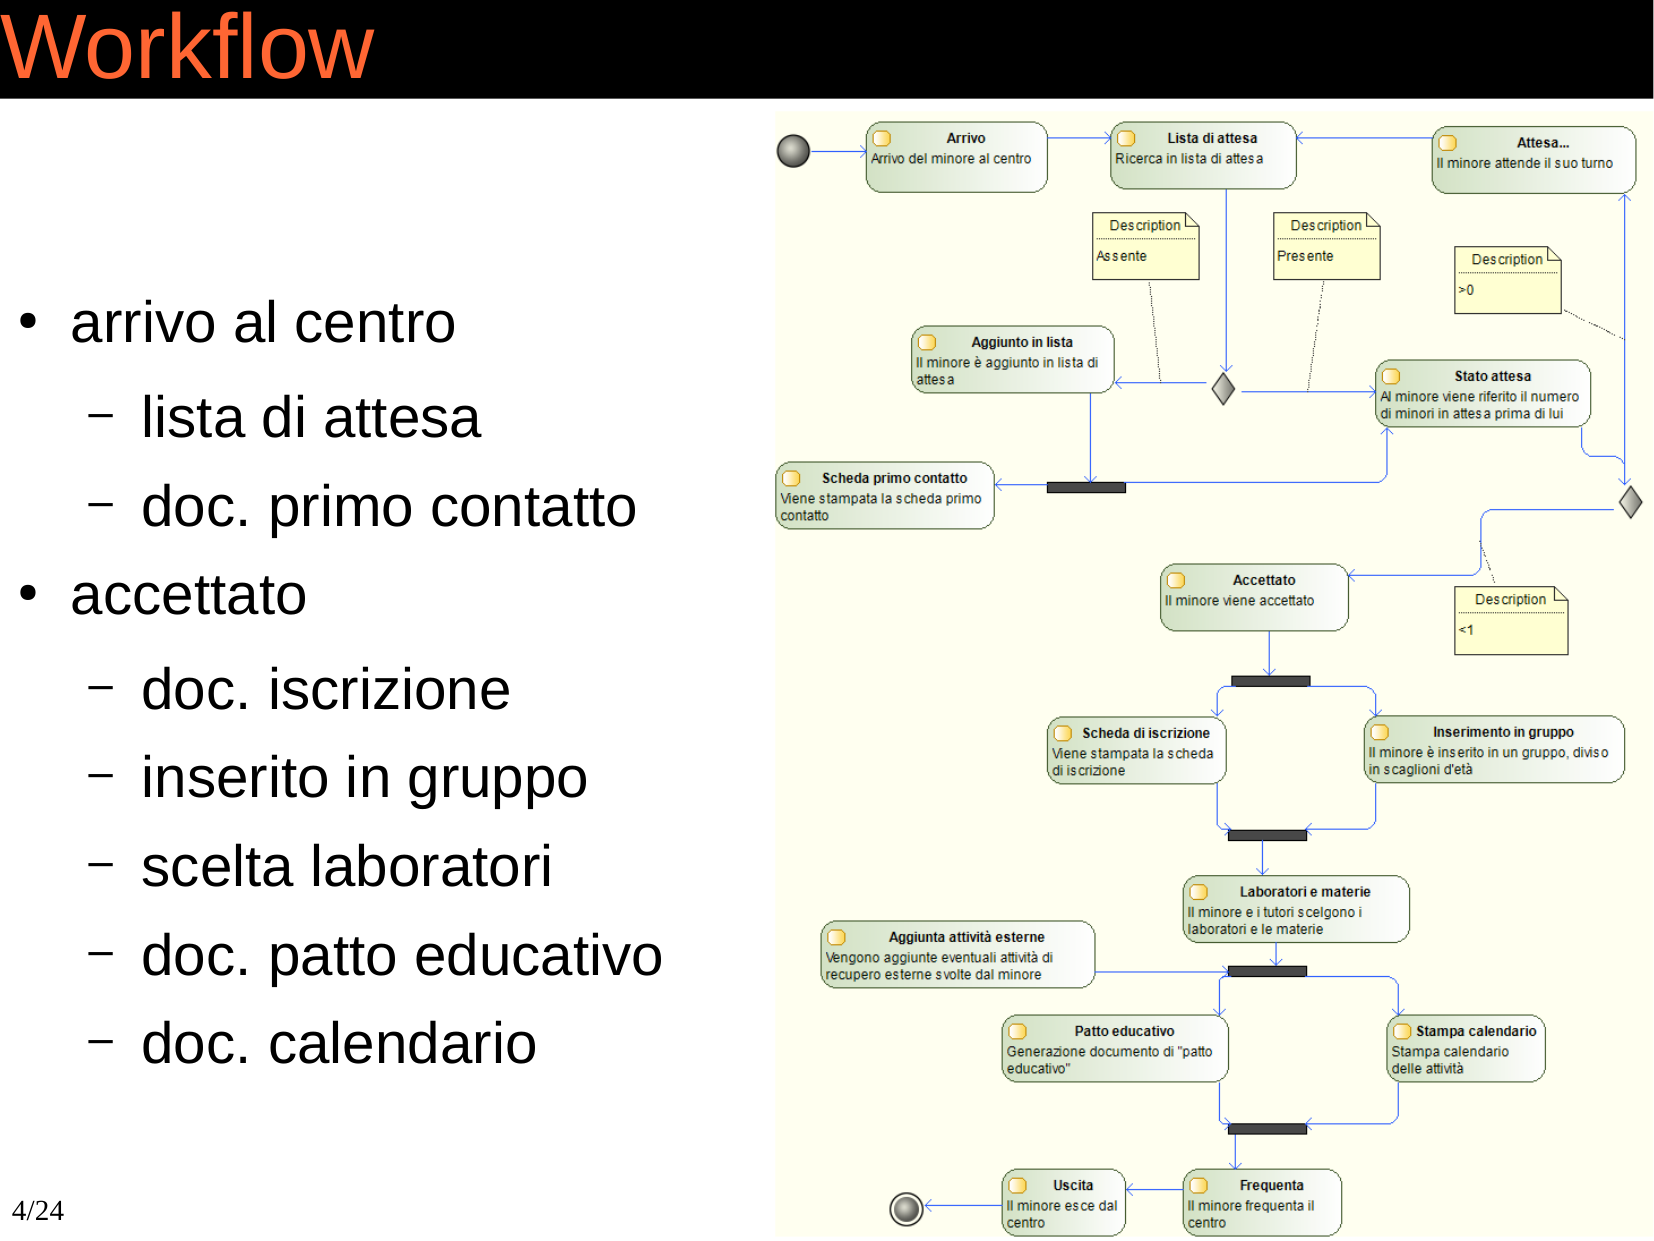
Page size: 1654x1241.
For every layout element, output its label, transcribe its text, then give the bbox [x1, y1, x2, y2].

list arrivo al centro lista di attesa doc. primo contatto accettato doc. iscrizione inserito in gruppo scelta laboratori doc. patto educativo doc. calendario [0, 290, 727, 1109]
picture [764, 100, 1654, 1241]
title Workflow [0, 0, 1654, 99]
